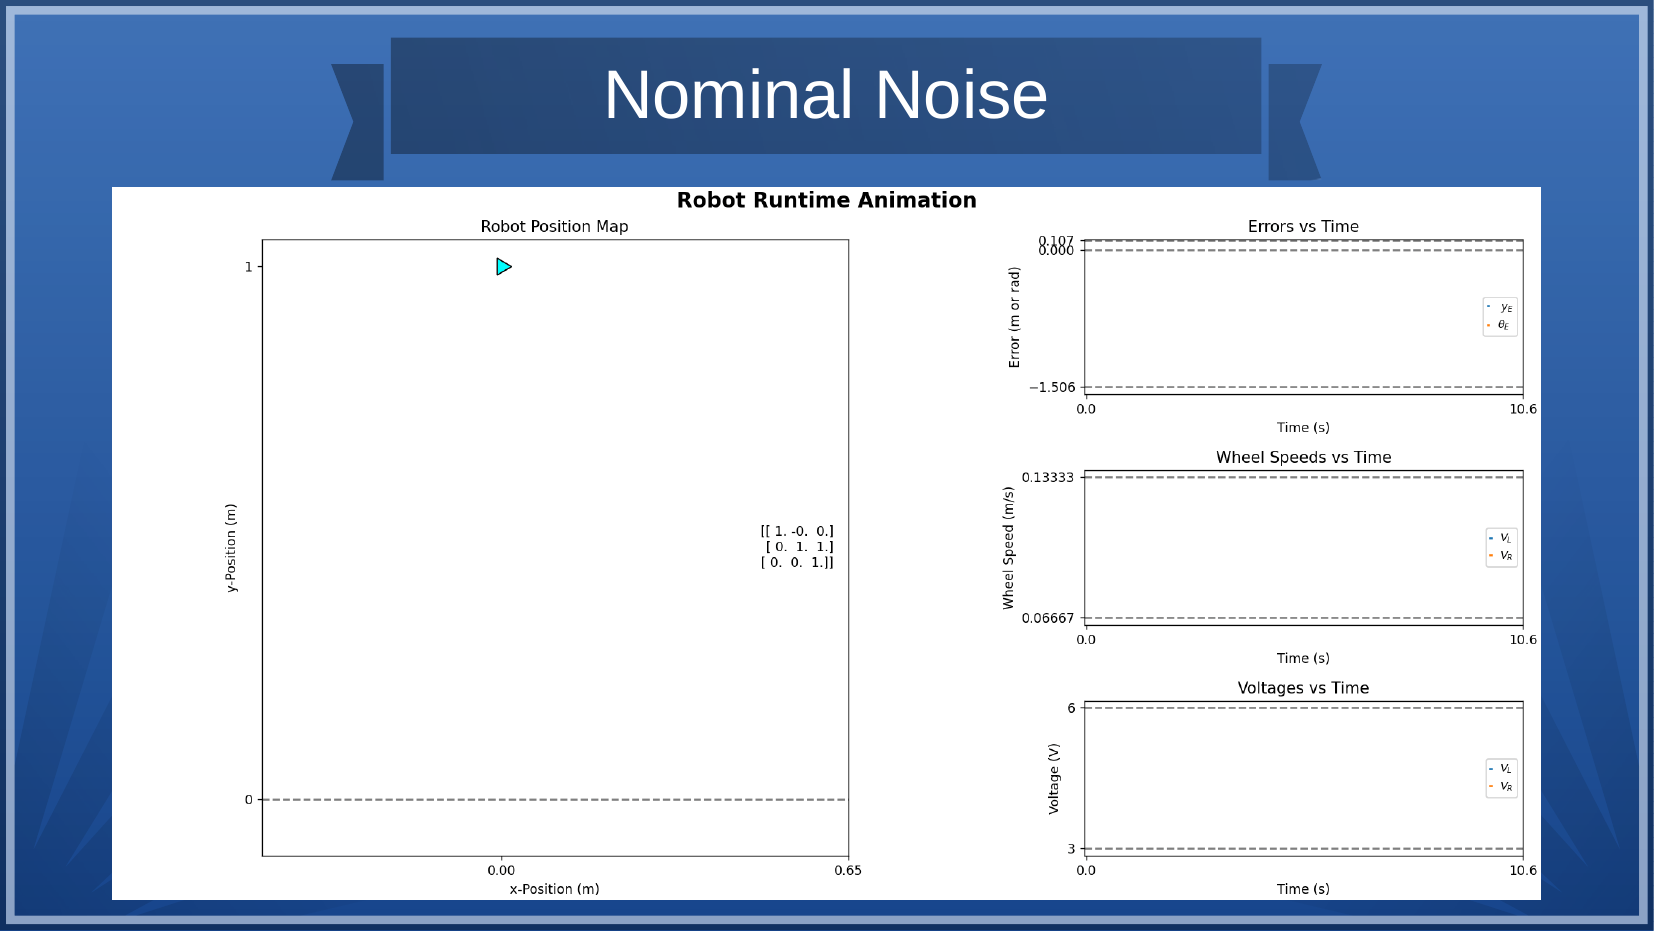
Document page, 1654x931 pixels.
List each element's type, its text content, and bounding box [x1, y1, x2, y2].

picture [112, 187, 1541, 901]
title Nominal Noise [389, 35, 1264, 154]
